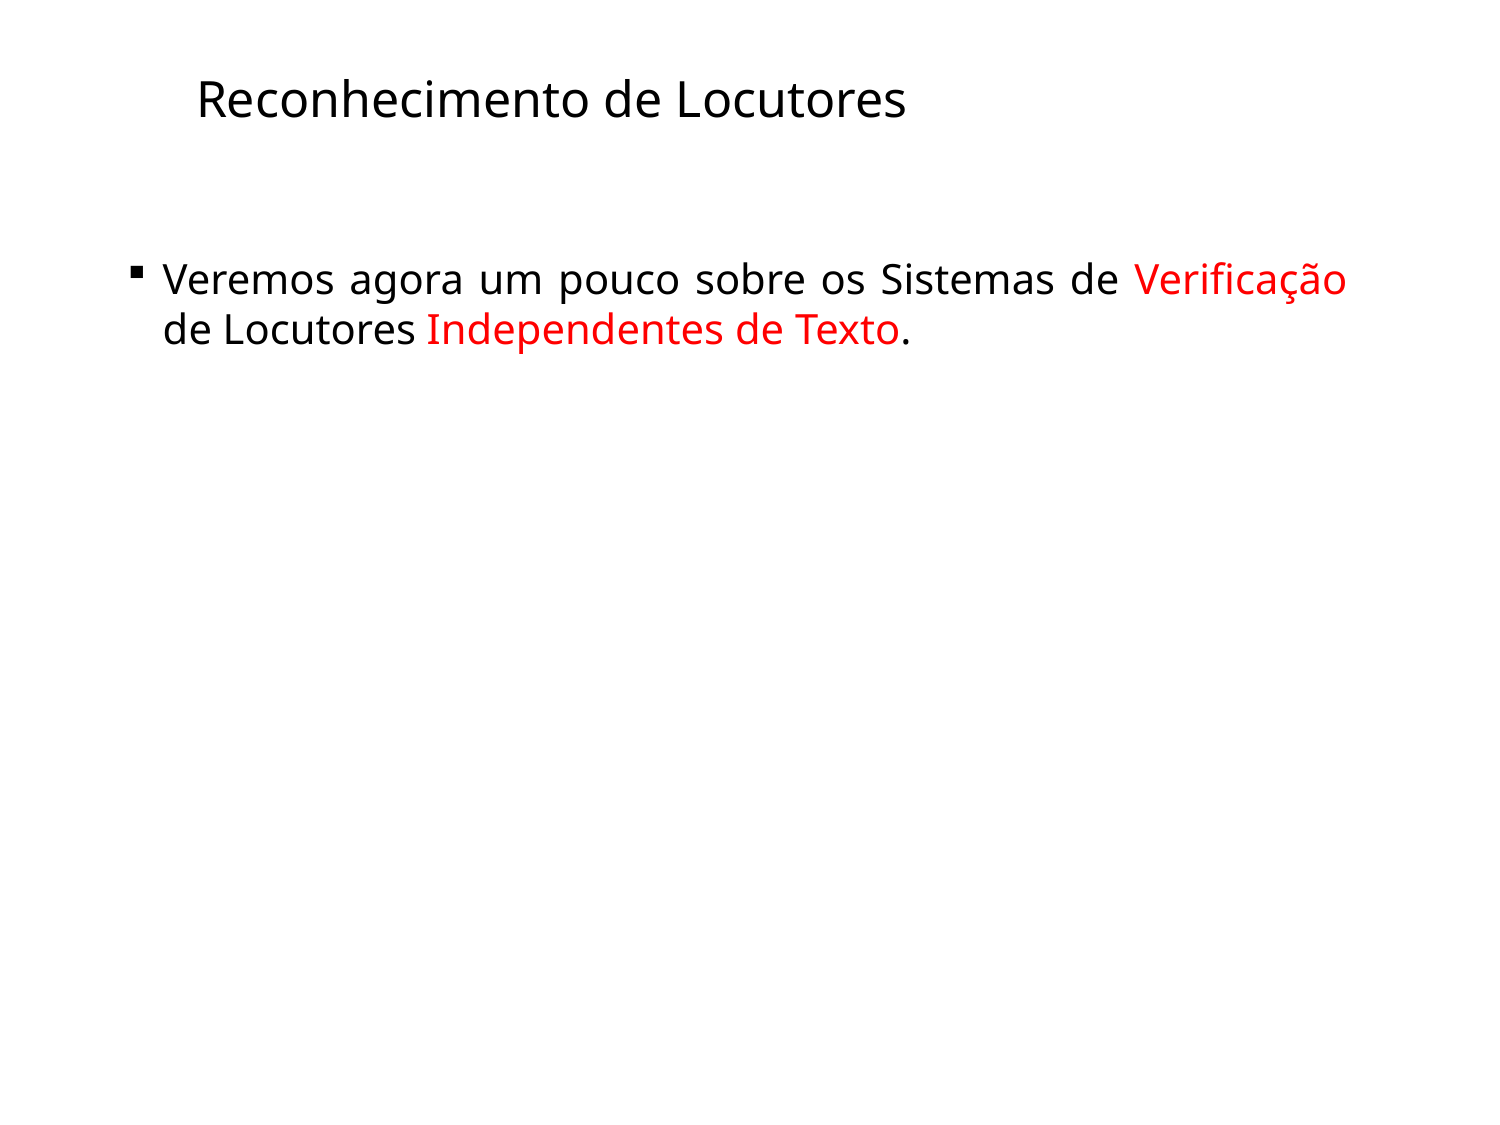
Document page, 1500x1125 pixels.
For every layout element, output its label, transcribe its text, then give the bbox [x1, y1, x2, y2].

text_box Reconhecimento de Locutores [49, 49, 1054, 145]
text_box Veremos agora um pouco sobre os Sistemas de Verificação de Locutores Independentes de Texto. [112, 200, 1363, 963]
